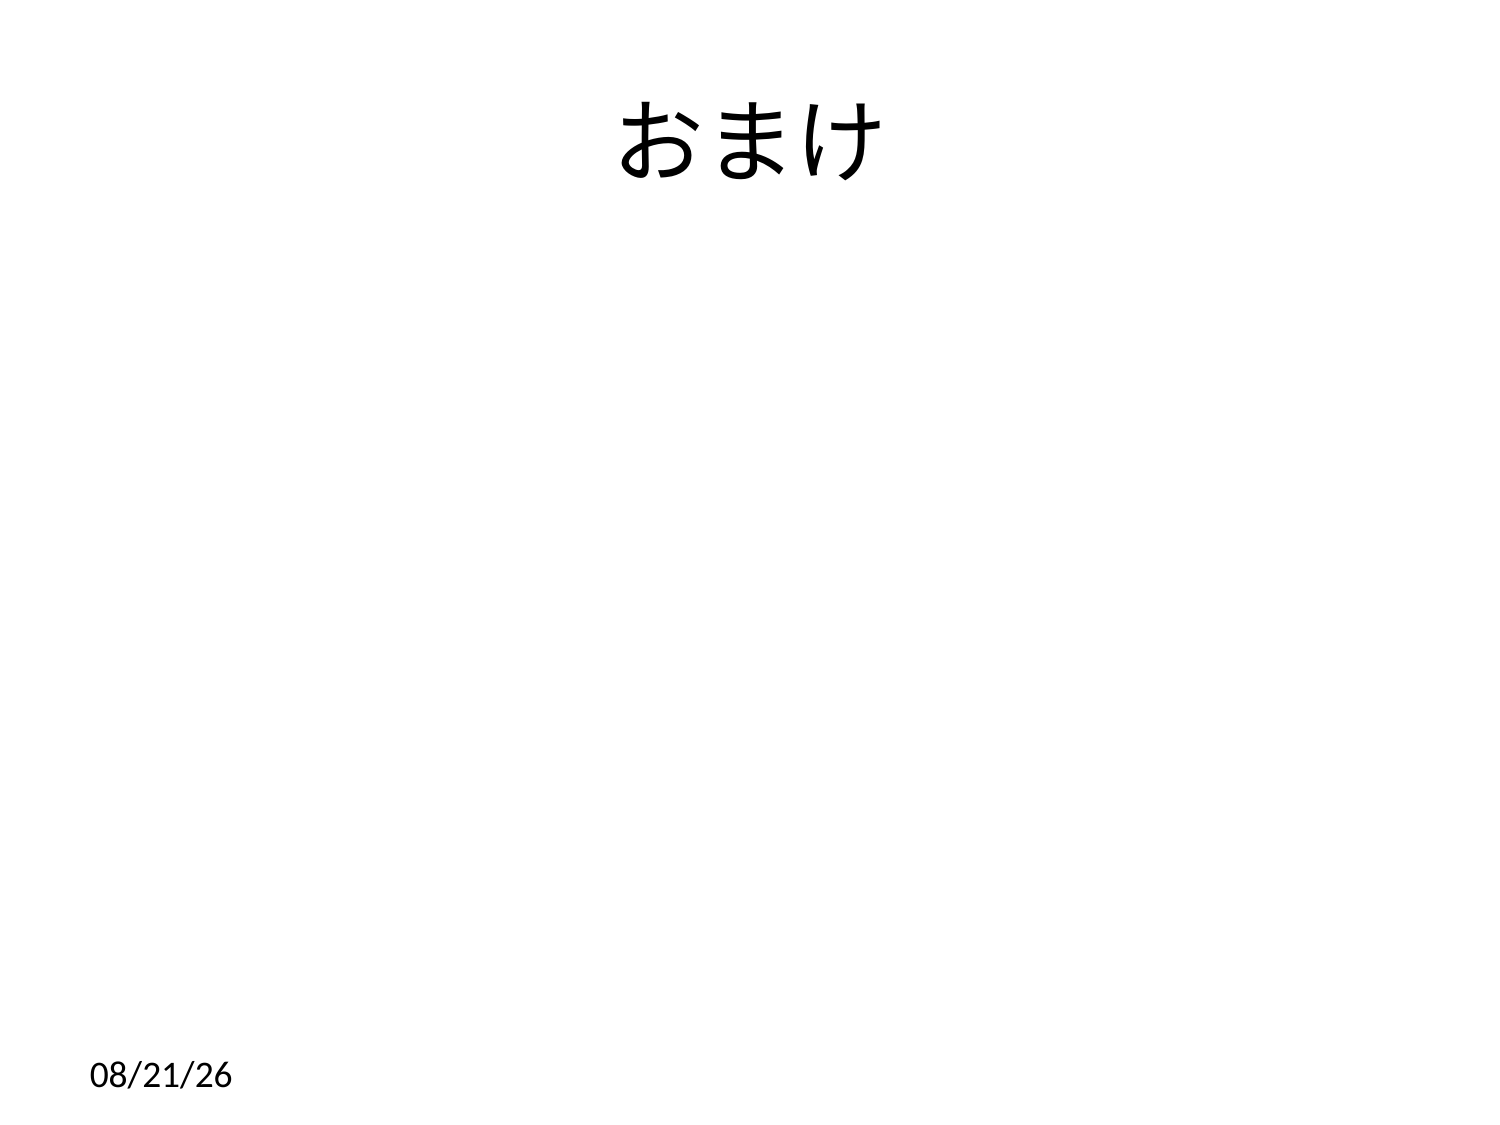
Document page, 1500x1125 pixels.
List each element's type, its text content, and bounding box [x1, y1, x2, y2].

title おまけ [75, 21, 1426, 257]
